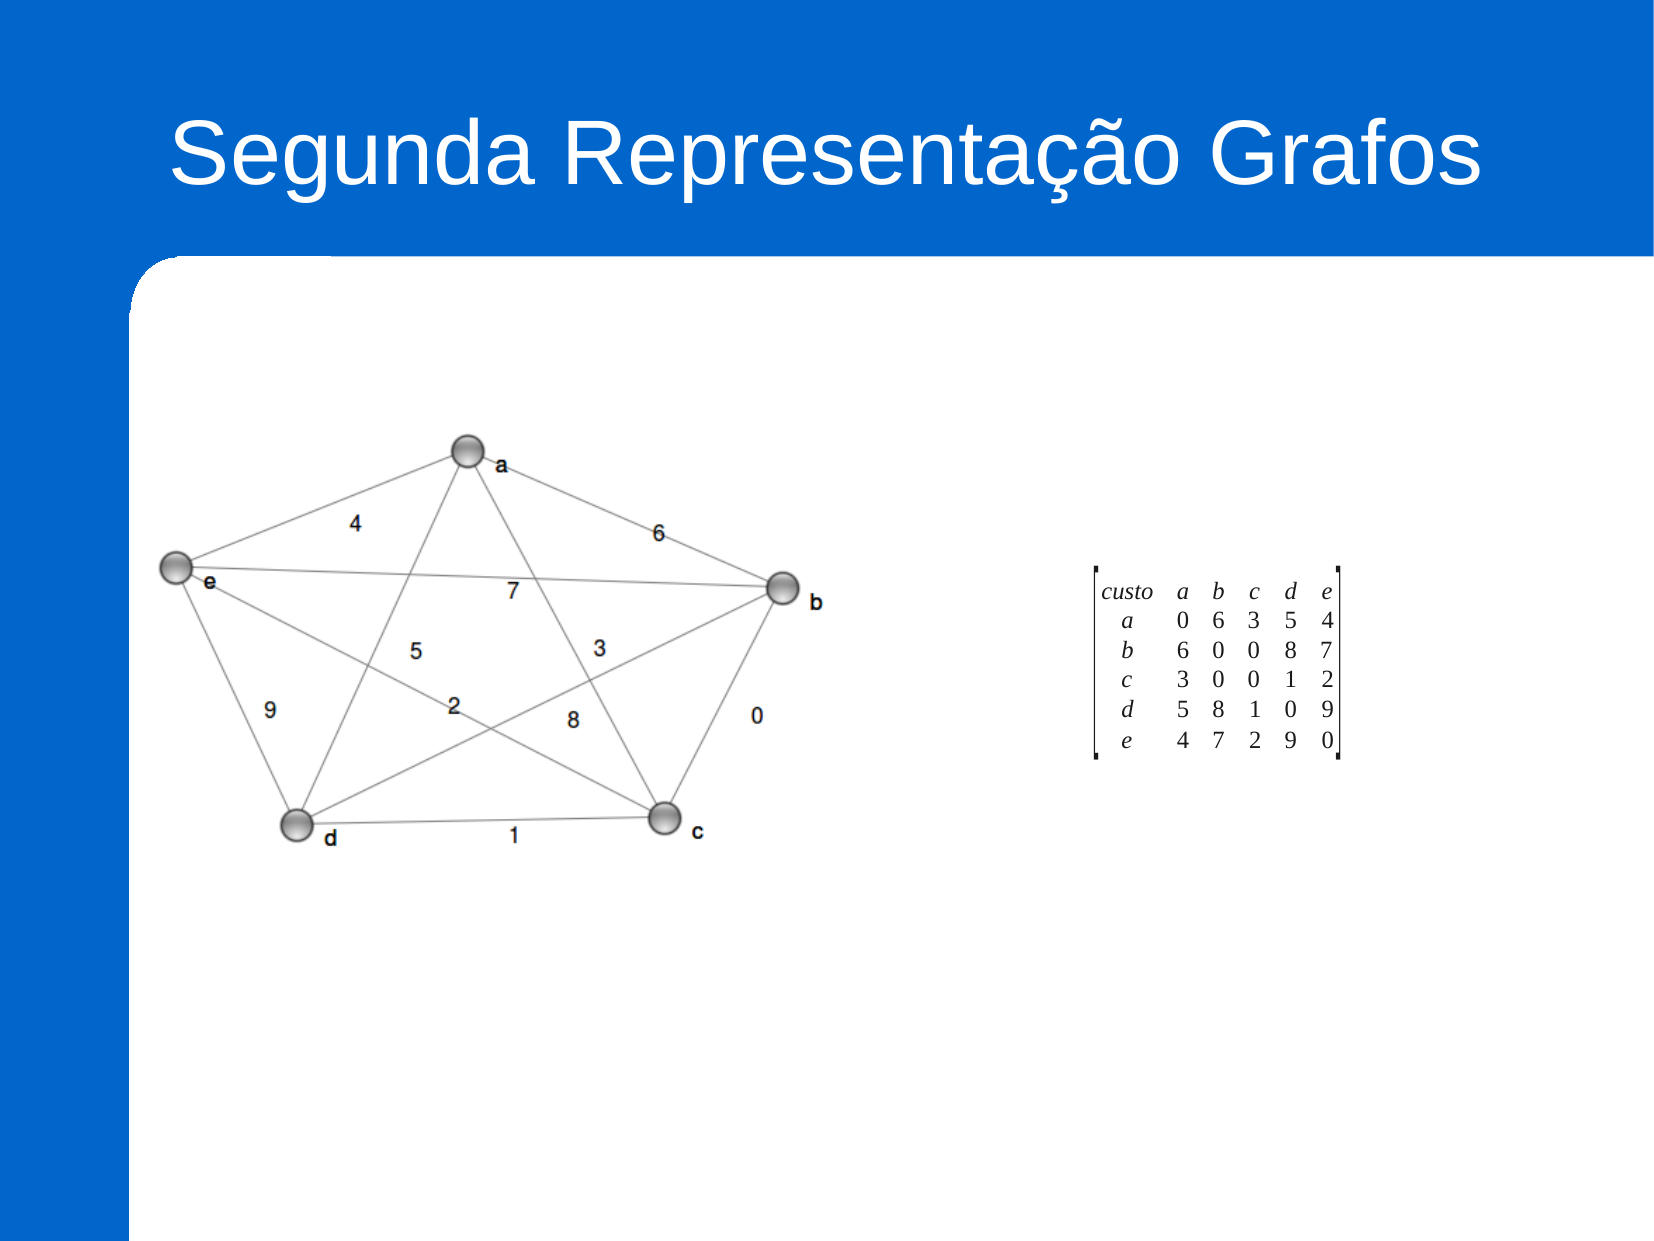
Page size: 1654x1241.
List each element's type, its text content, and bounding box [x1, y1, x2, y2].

title Segunda Representação Grafos [82, 49, 1571, 257]
picture [129, 415, 857, 884]
chart [1086, 565, 1350, 762]
